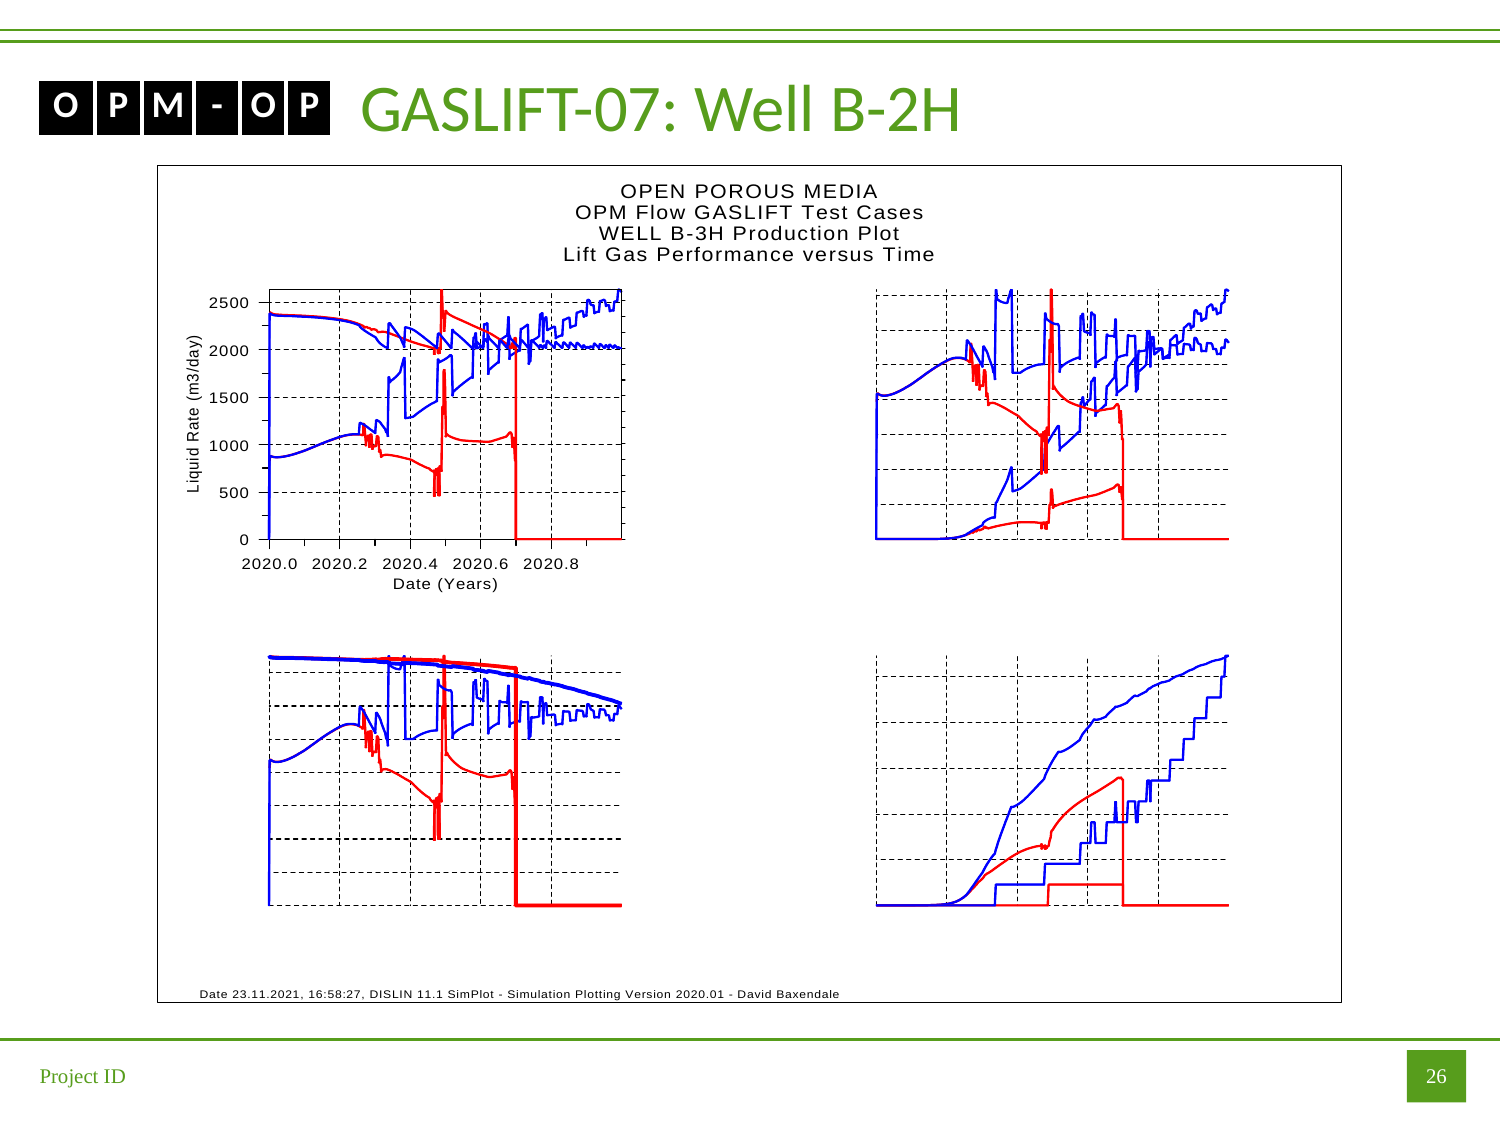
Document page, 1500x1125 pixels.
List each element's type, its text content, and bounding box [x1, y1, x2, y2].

picture [157, 165, 1343, 1004]
title GASLIFT-07: well B-2H [360, 77, 1425, 153]
